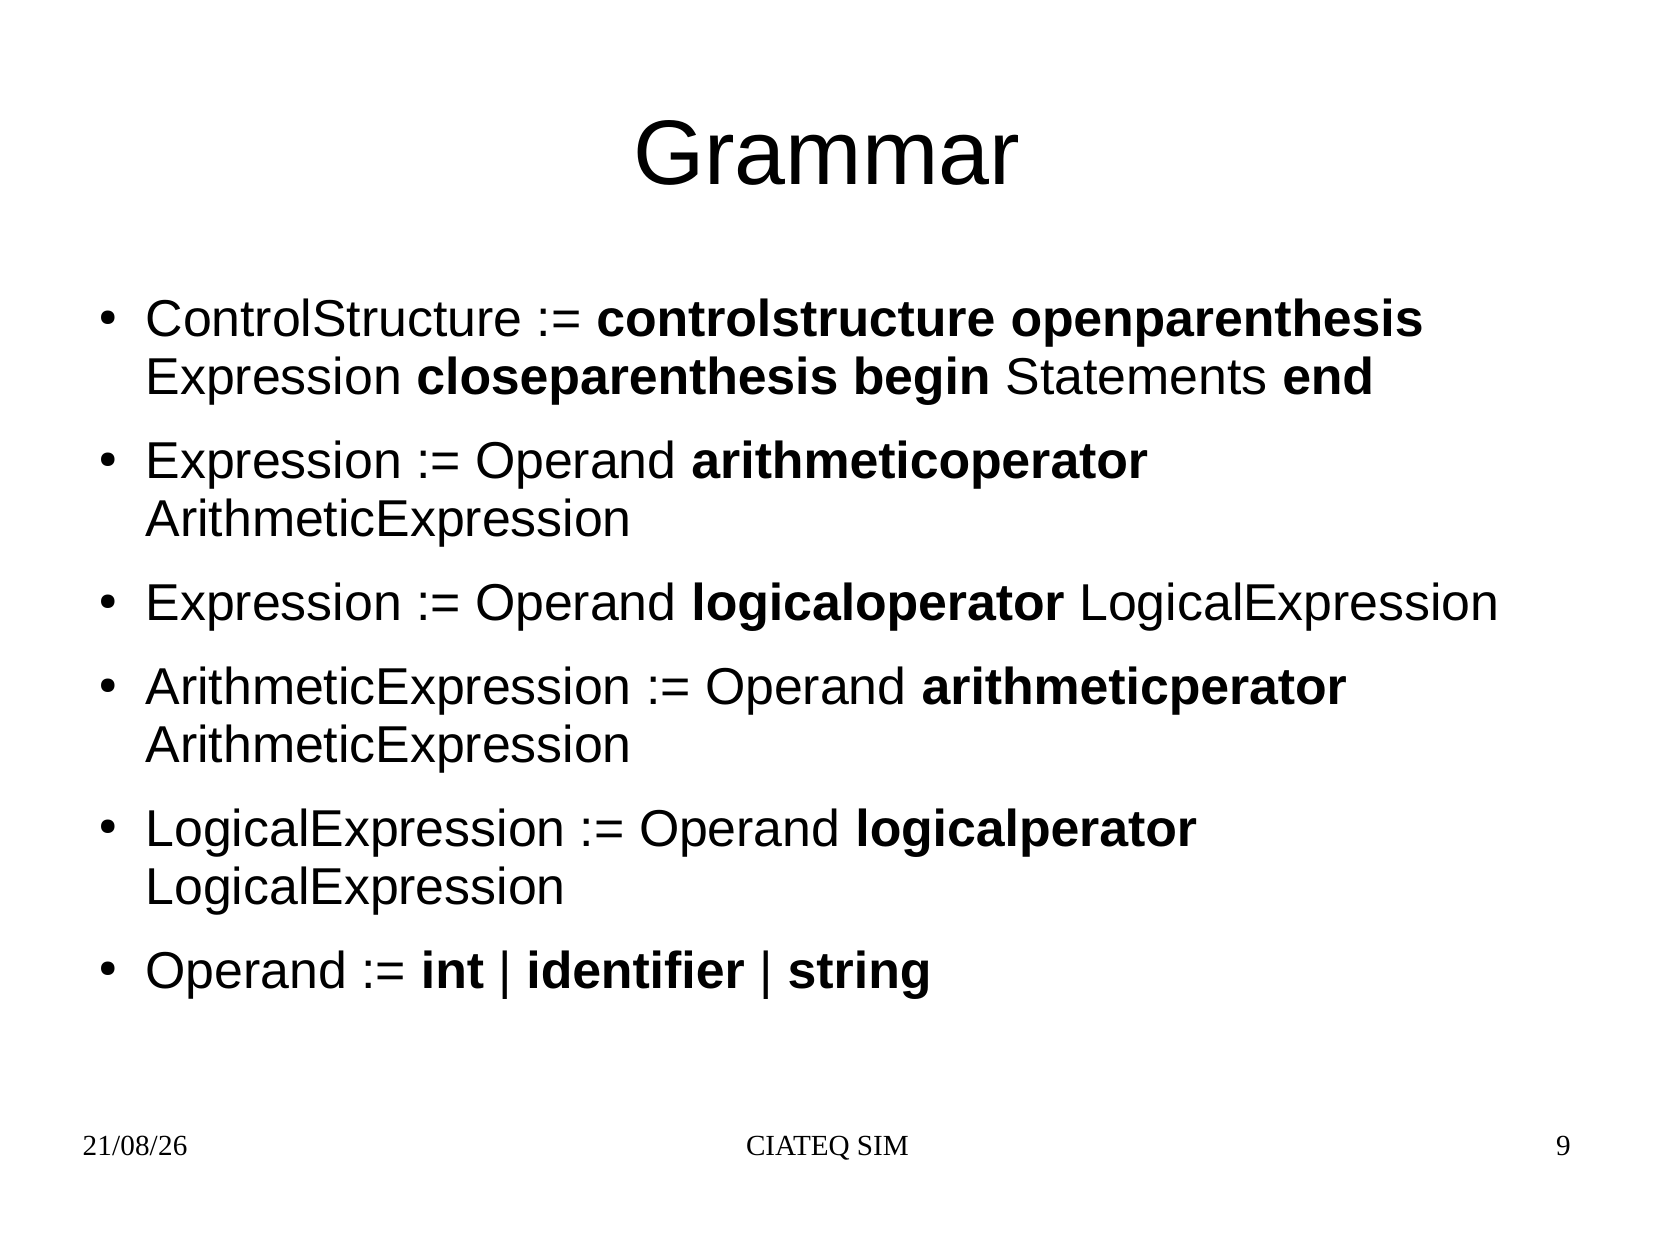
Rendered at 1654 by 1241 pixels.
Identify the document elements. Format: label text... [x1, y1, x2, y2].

list ControlStructure := controlstructure openparenthesis Expression closeparenthesis begin Statements end Expression := Operand arithmeticoperator ArithmeticExpression Expression := Operand logicaloperator LogicalExpression ArithmeticExpression := Operand arithmeticperator ArithmeticExpression LogicalExpression := Operand logicalperator LogicalExpression Operand := int | identifier | string [82, 290, 1571, 1010]
title Grammar [82, 49, 1571, 257]
